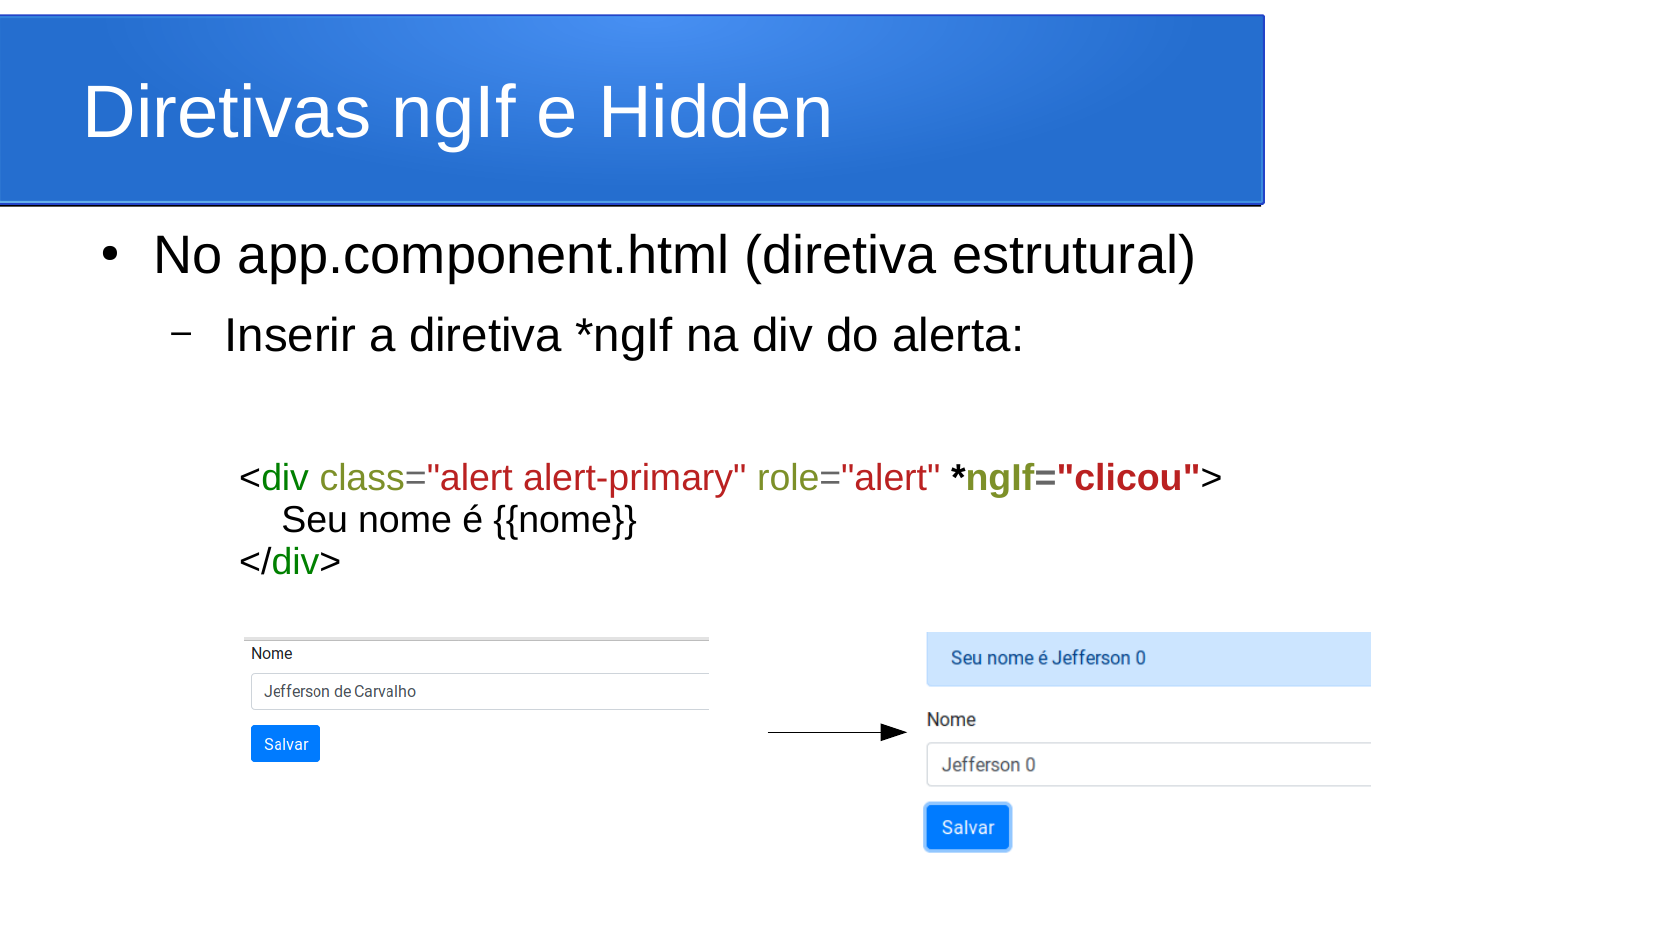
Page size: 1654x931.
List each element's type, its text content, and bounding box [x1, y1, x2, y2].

title Diretivas ngIf e Hidden [82, 35, 1235, 189]
text_box <div class="alert alert-primary" role="alert" *ngIf="clicou"> Seu nome é {{nome}} </div> [224, 448, 1347, 632]
picture [244, 637, 709, 839]
picture [907, 632, 1371, 876]
list No app.component.html (diretiva estrutural) Inserir a diretiva *ngIf na div do alerta: [82, 224, 1571, 764]
